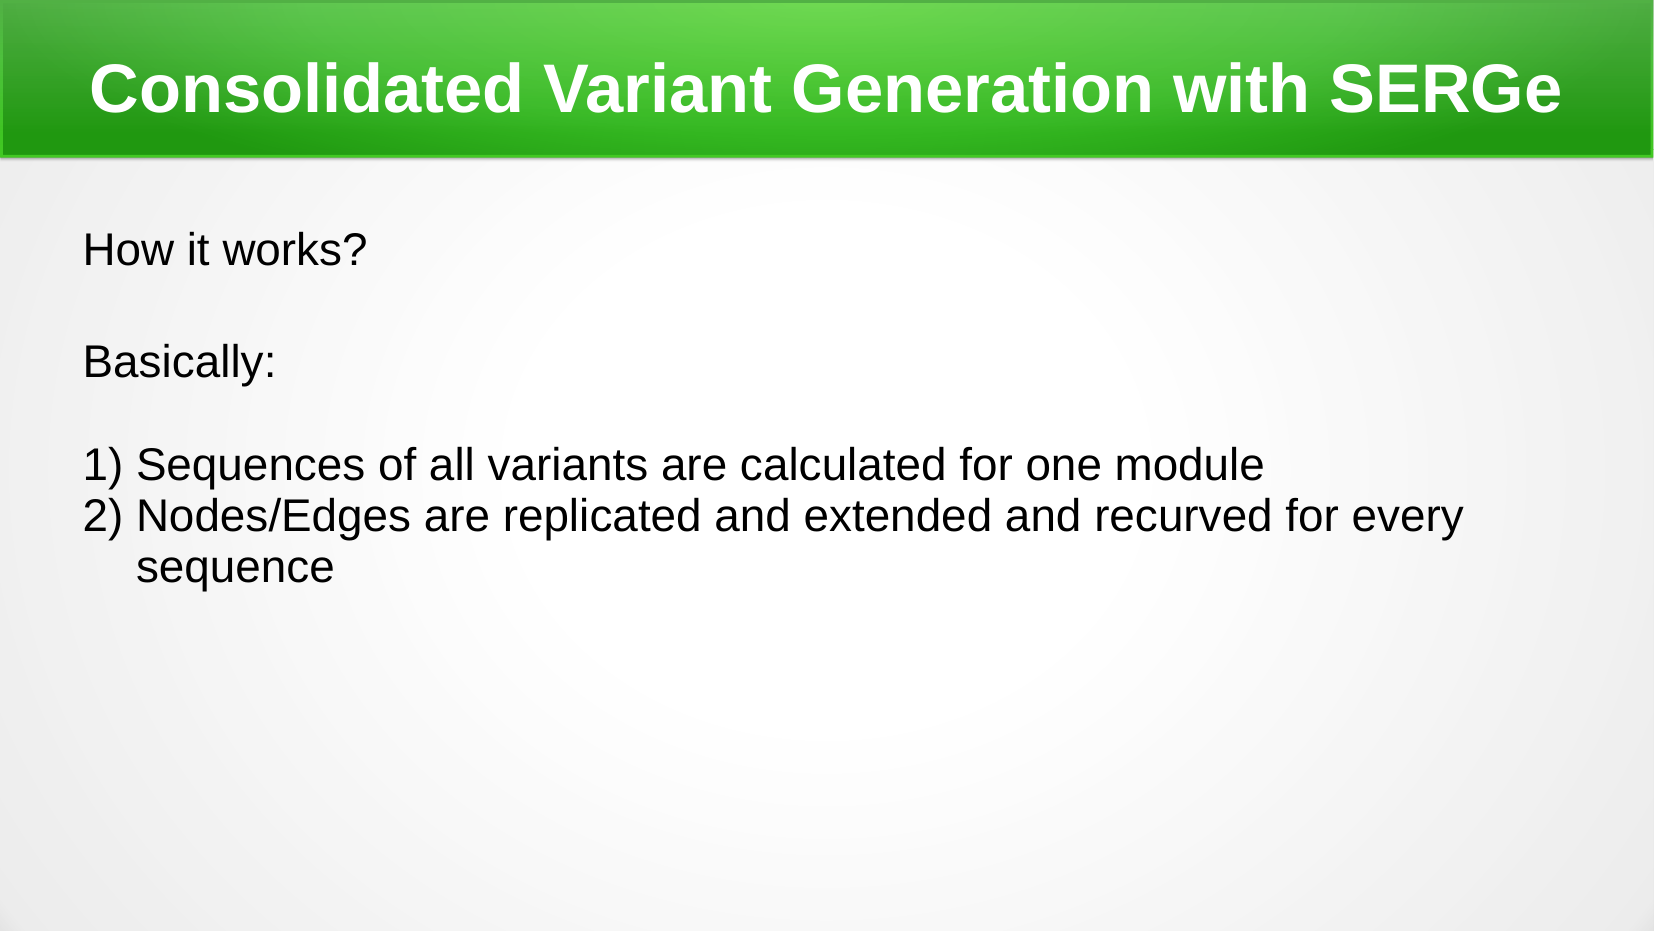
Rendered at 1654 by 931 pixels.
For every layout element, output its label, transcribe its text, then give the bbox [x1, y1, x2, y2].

title Consolidated Variant Generation with SERGe [82, 35, 1571, 142]
subtitle How it works? Basically: Sequences of all variants are calculated for one module Nodes/Edges are replicated and extended and recurved for every sequence [82, 224, 1571, 817]
